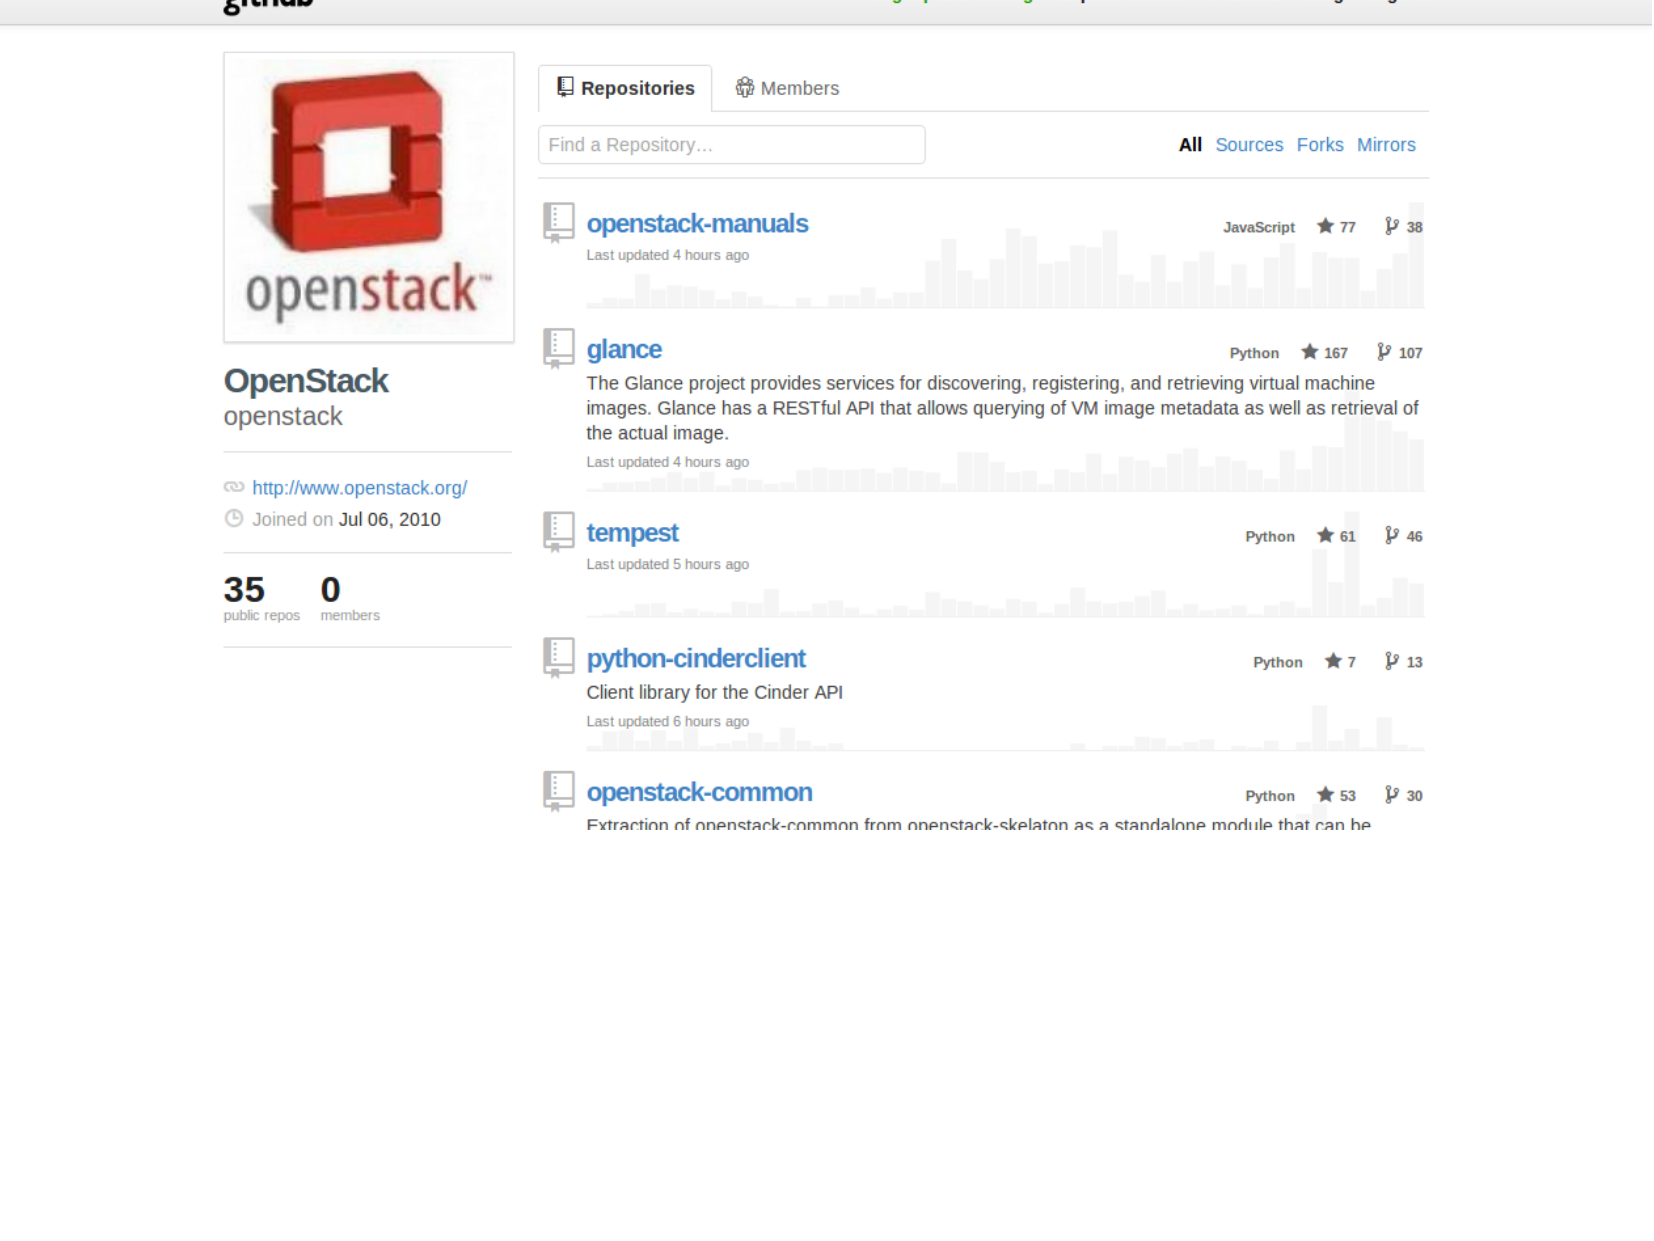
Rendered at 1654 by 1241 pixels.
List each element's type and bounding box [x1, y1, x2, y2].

picture [0, 0, 1652, 830]
